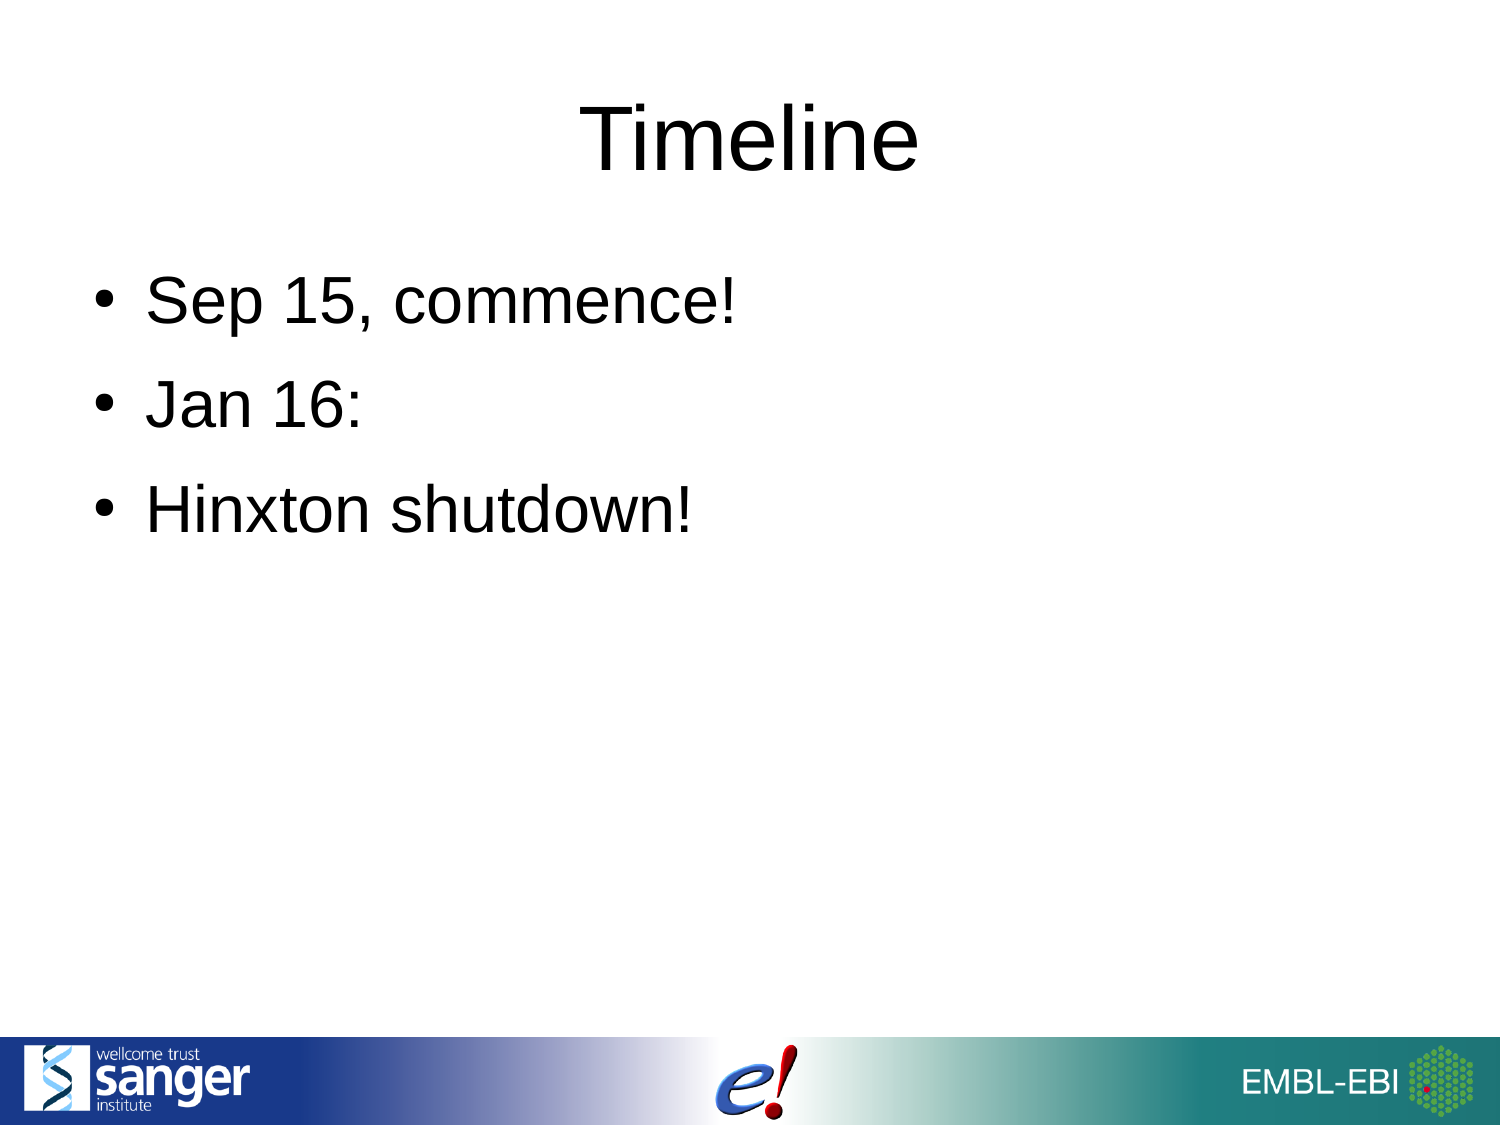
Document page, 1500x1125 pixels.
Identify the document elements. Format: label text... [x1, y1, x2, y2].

list Sep 15, commence! Jan 16: Hinxton shutdown! [75, 263, 1395, 916]
picture [0, 1037, 1500, 1125]
title Timeline [75, 44, 1425, 233]
